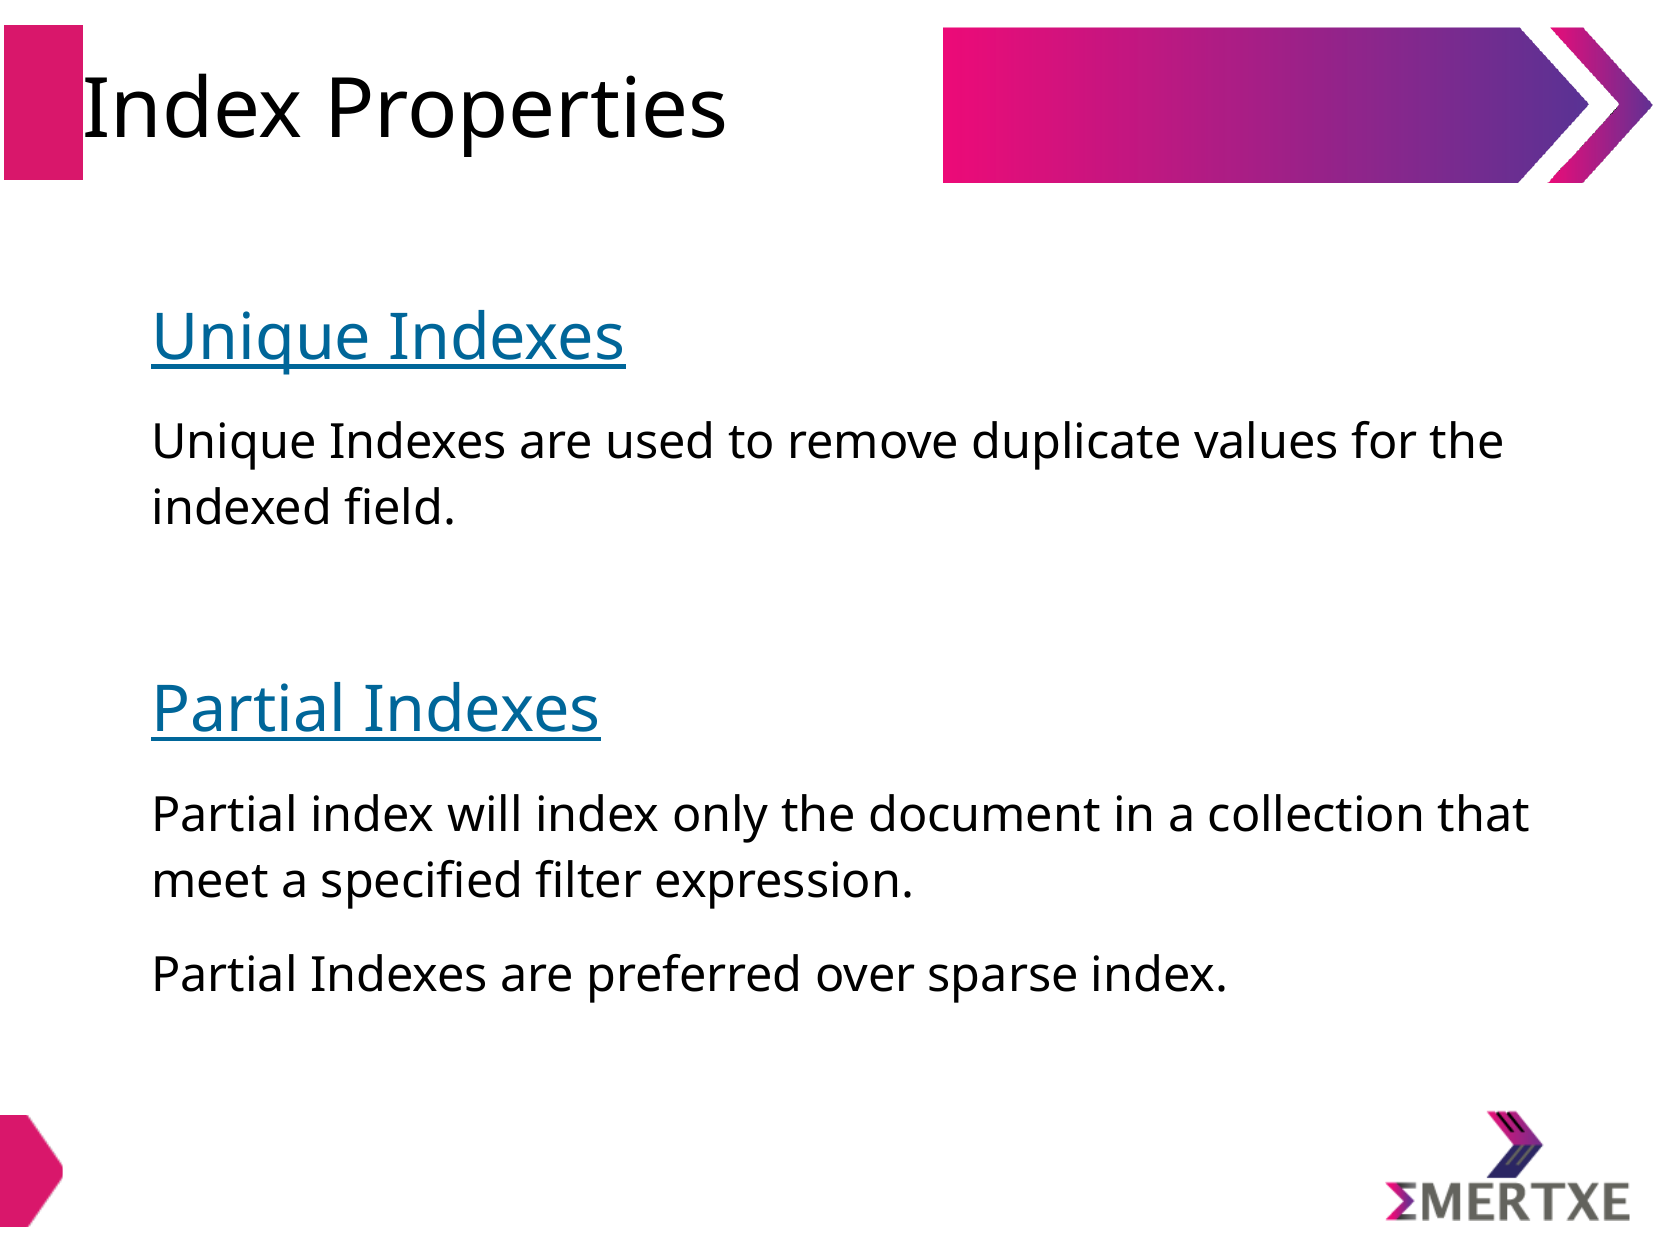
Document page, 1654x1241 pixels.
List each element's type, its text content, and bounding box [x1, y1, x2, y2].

picture [1385, 1107, 1631, 1221]
title Index Properties [82, 2, 1571, 210]
picture [1571, 27, 1653, 183]
list Unique Indexes Unique Indexes are used to remove duplicate values for the indexed field. Partial Indexes Partial index will index only the document in a collection that meet a specified filter expression. Partial Indexes are preferred over sparse index. [82, 290, 1571, 1010]
